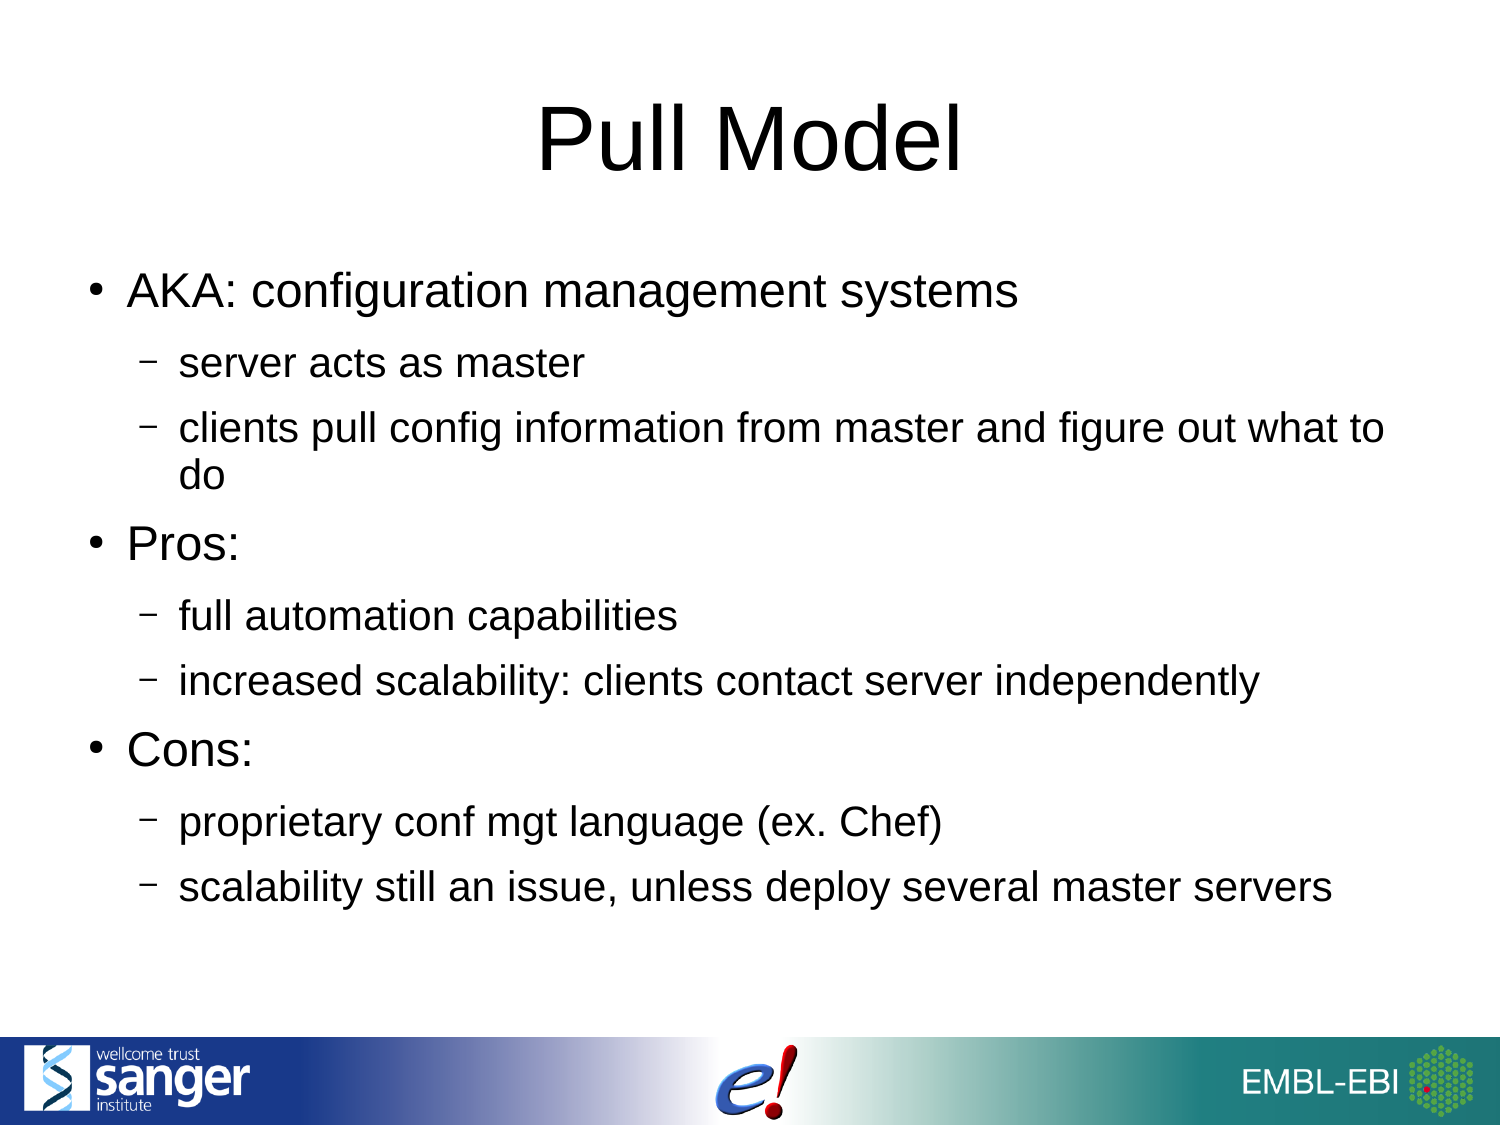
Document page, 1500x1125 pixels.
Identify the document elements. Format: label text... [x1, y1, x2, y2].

title Pull Model [75, 44, 1425, 233]
picture [0, 1037, 1500, 1125]
list AKA: configuration management systems server acts as master clients pull config information from master and figure out what to do Pros: full automation capabilities increased scalability: clients contact server independently Cons: proprietary conf mgt language (ex. Chef) scalability still an issue, unless deploy several master servers [75, 263, 1395, 916]
